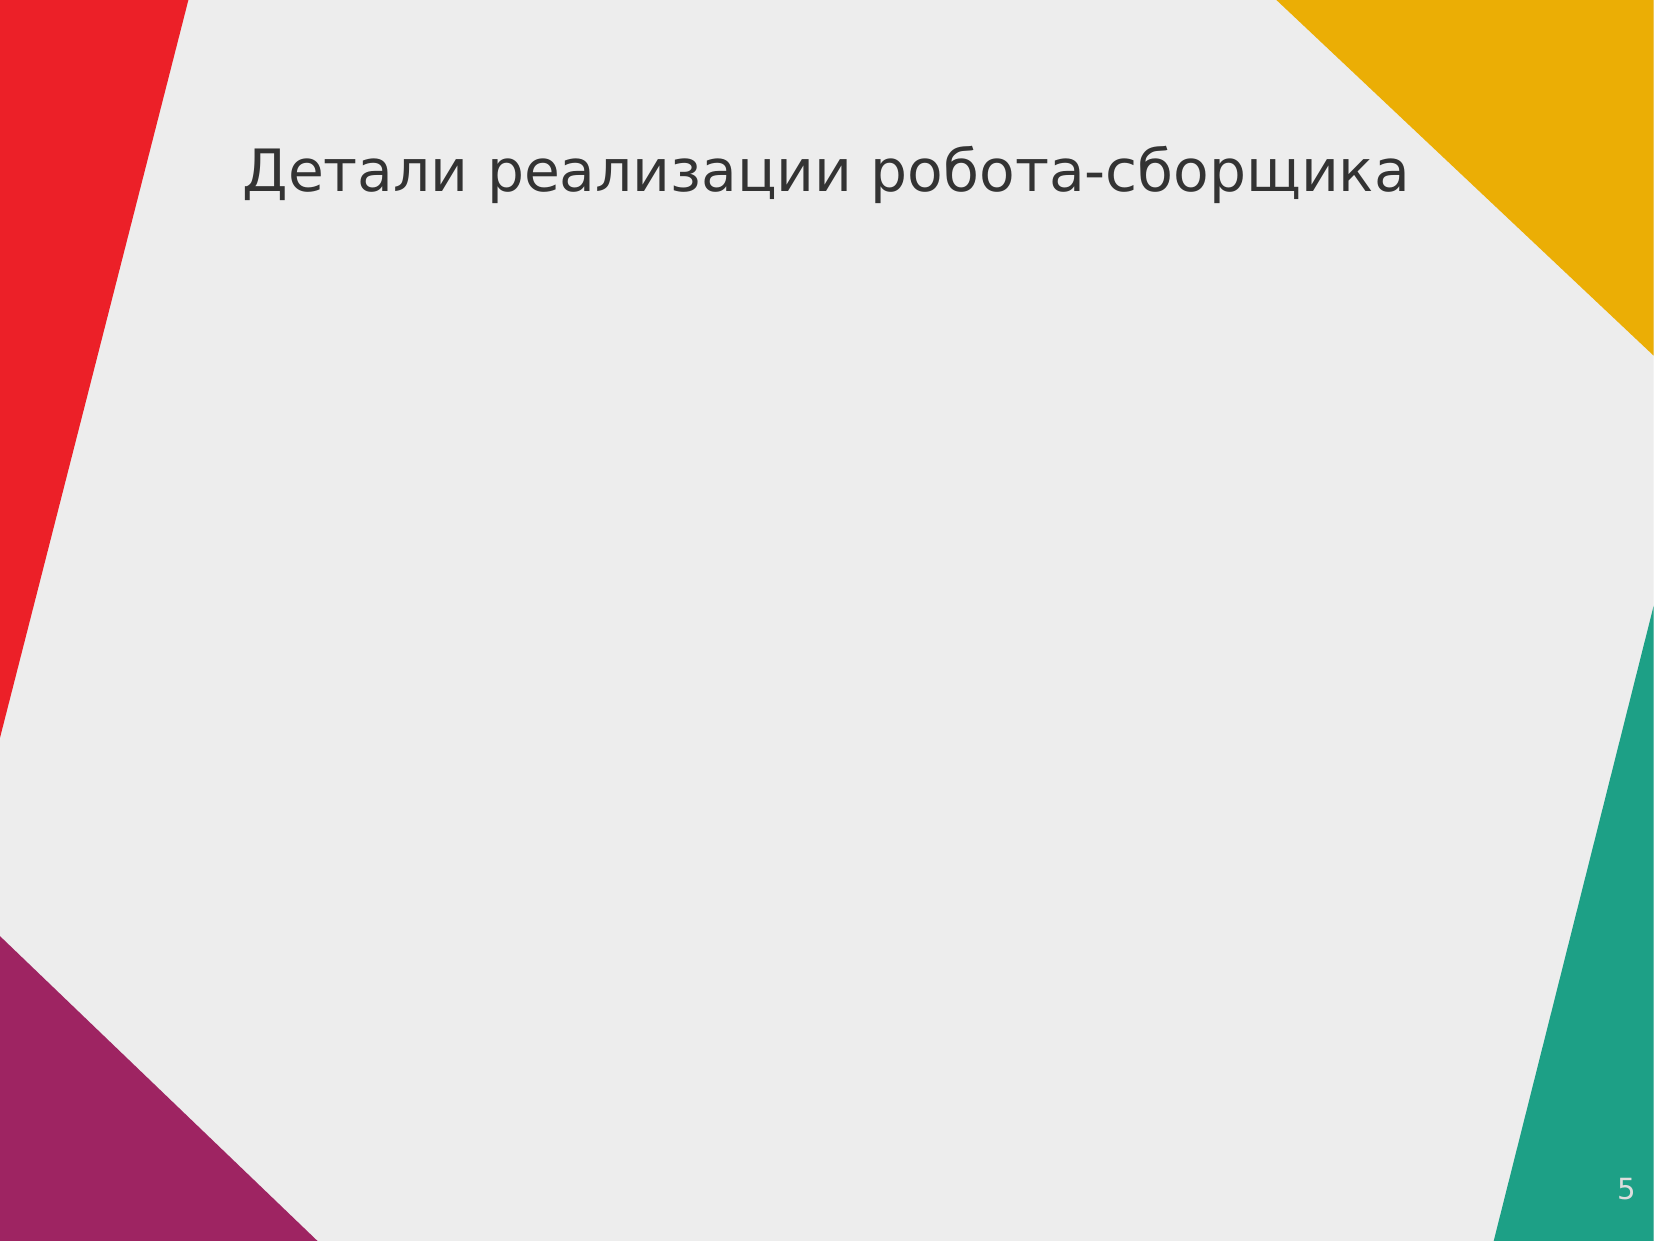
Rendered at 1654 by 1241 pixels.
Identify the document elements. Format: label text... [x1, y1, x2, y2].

title Детали реализации робота-сборщика [114, 73, 1539, 271]
